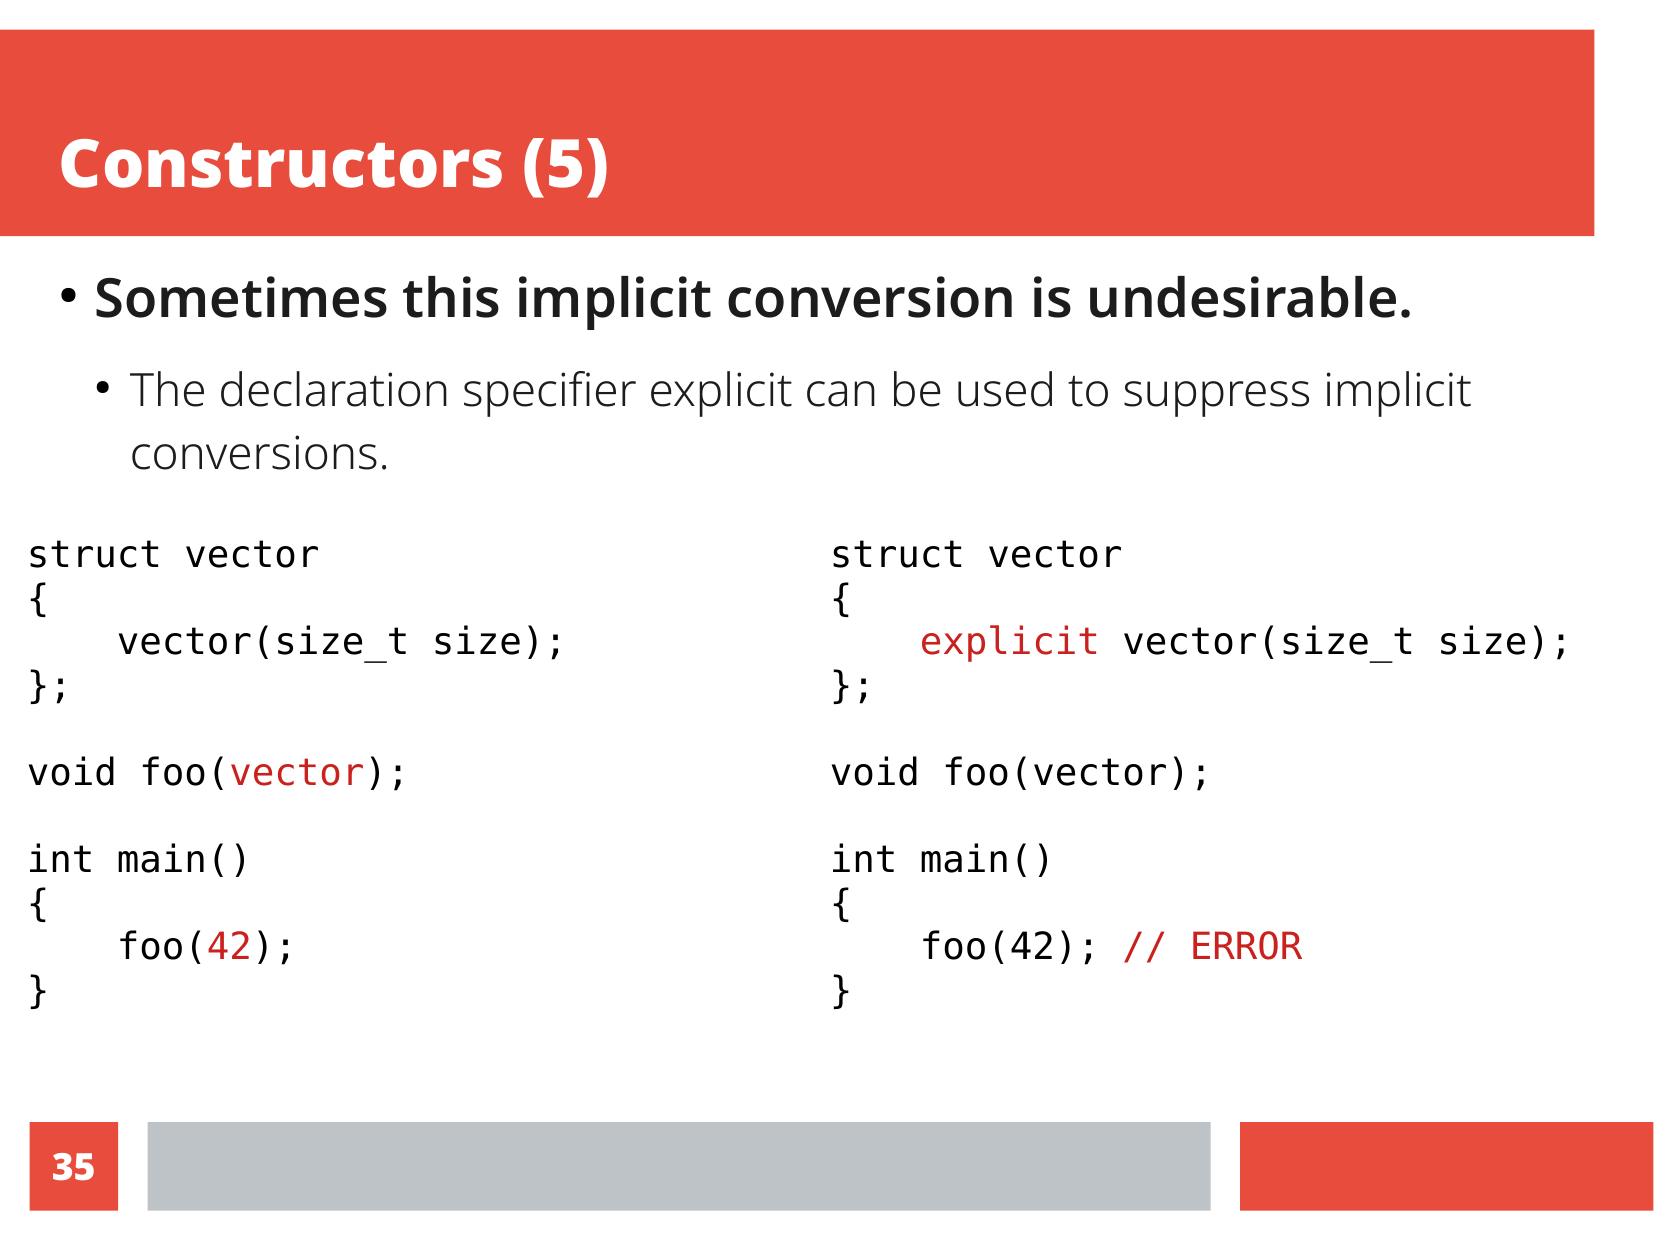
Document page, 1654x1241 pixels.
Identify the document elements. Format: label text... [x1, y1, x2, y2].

text_box struct vector { explicit vector(size_t size); }; void foo(vector); int main() { foo(42); // ERROR } [814, 525, 1595, 1063]
title Constructors (5) [59, 59, 1595, 207]
list Sometimes this implicit conversion is undesirable. The declaration specifier explicit can be used to suppress implicit conversions. [59, 259, 1607, 1028]
text_box struct vector { vector(size_t size); }; void foo(vector); int main() { foo(42); } [12, 525, 792, 1063]
